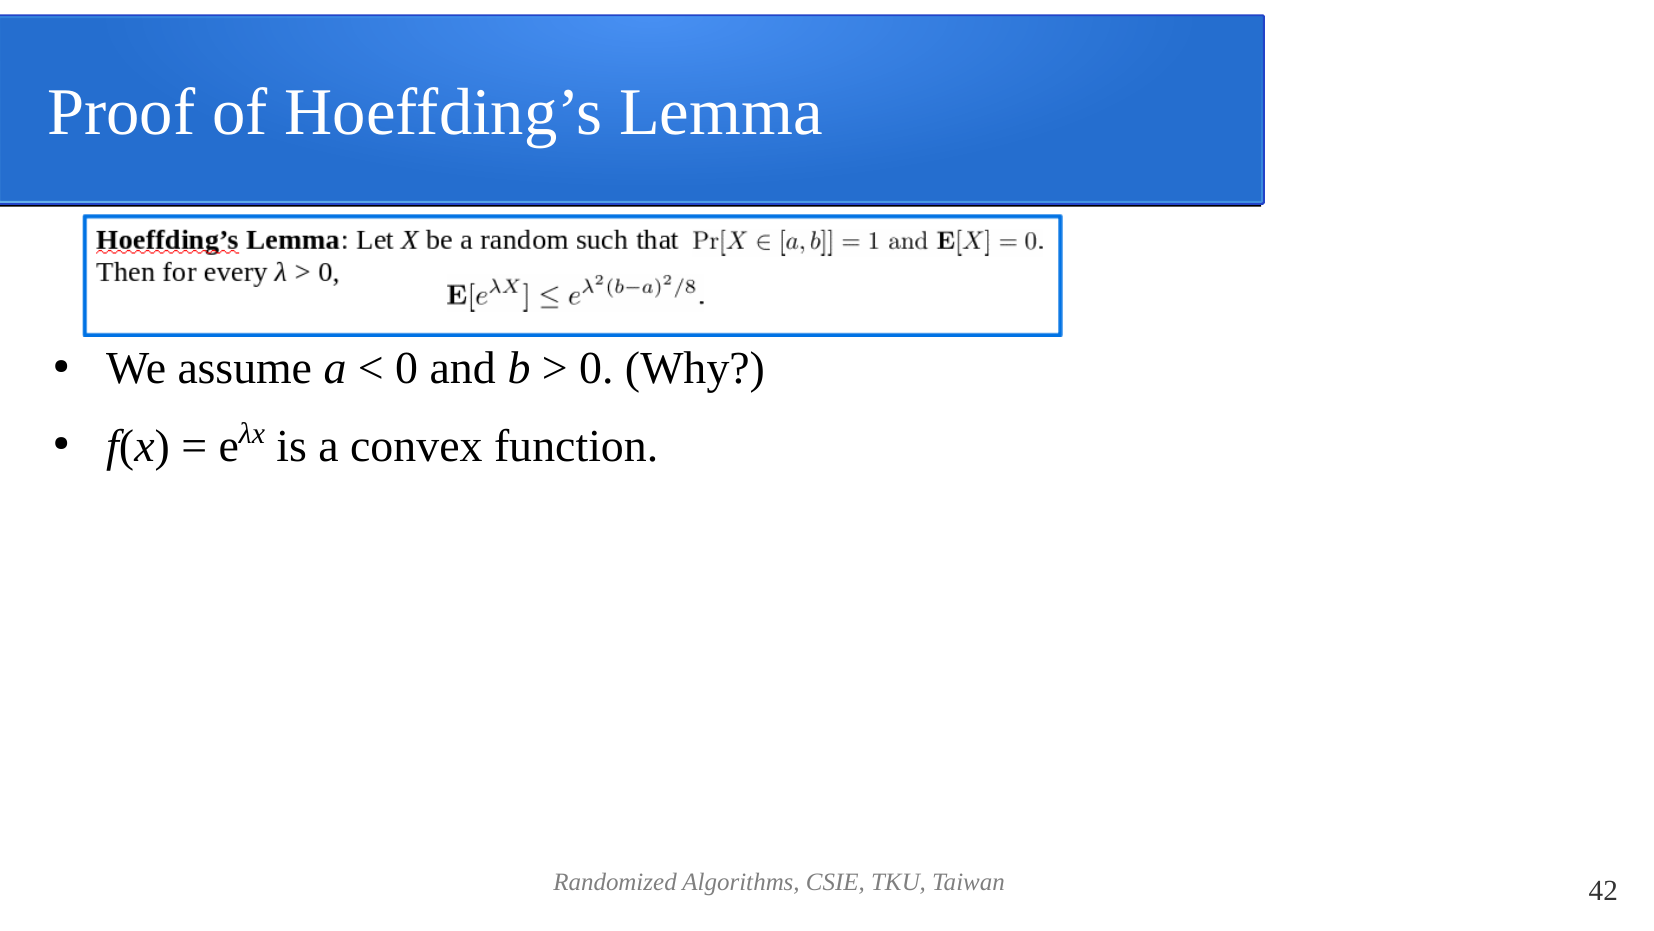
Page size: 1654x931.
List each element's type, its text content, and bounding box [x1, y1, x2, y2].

title Proof of Hoeffding’s Lemma [47, 35, 1199, 189]
picture [82, 212, 1063, 337]
list We assume a < 0 and b > 0. (Why?) f(x) = eλx is a convex function. [35, 342, 1524, 764]
